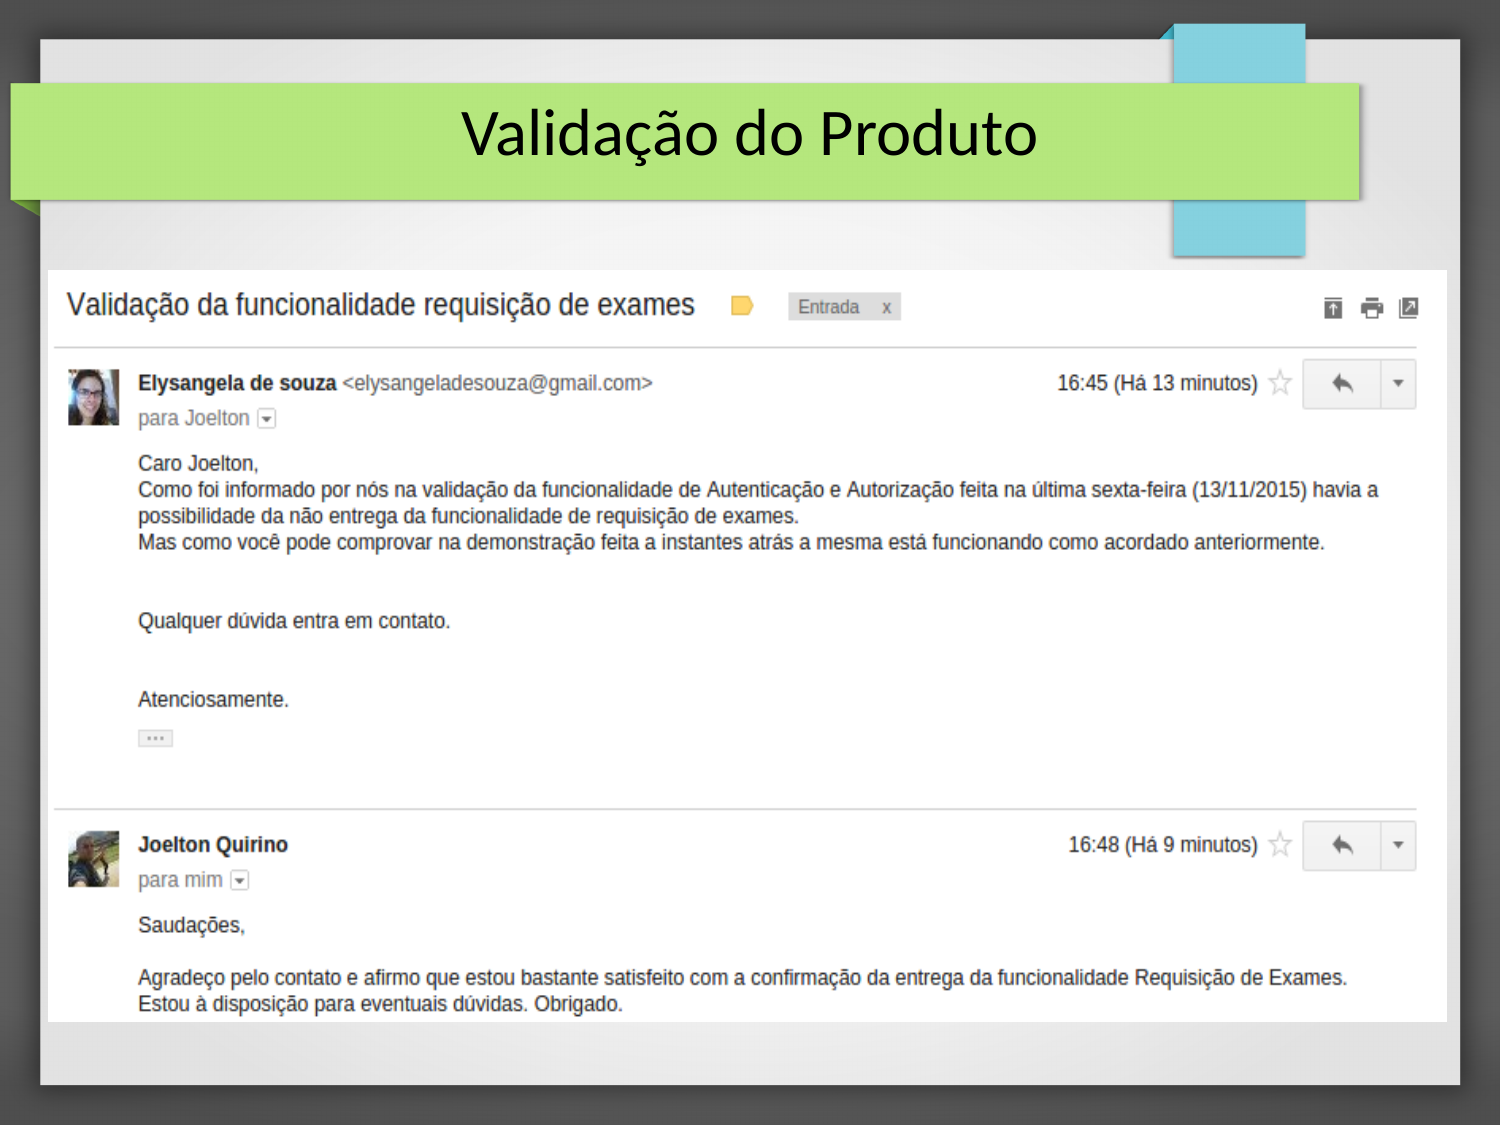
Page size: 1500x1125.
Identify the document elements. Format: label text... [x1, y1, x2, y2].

title Validação do Produto [75, 44, 1425, 233]
picture [0, 0, 1500, 1125]
